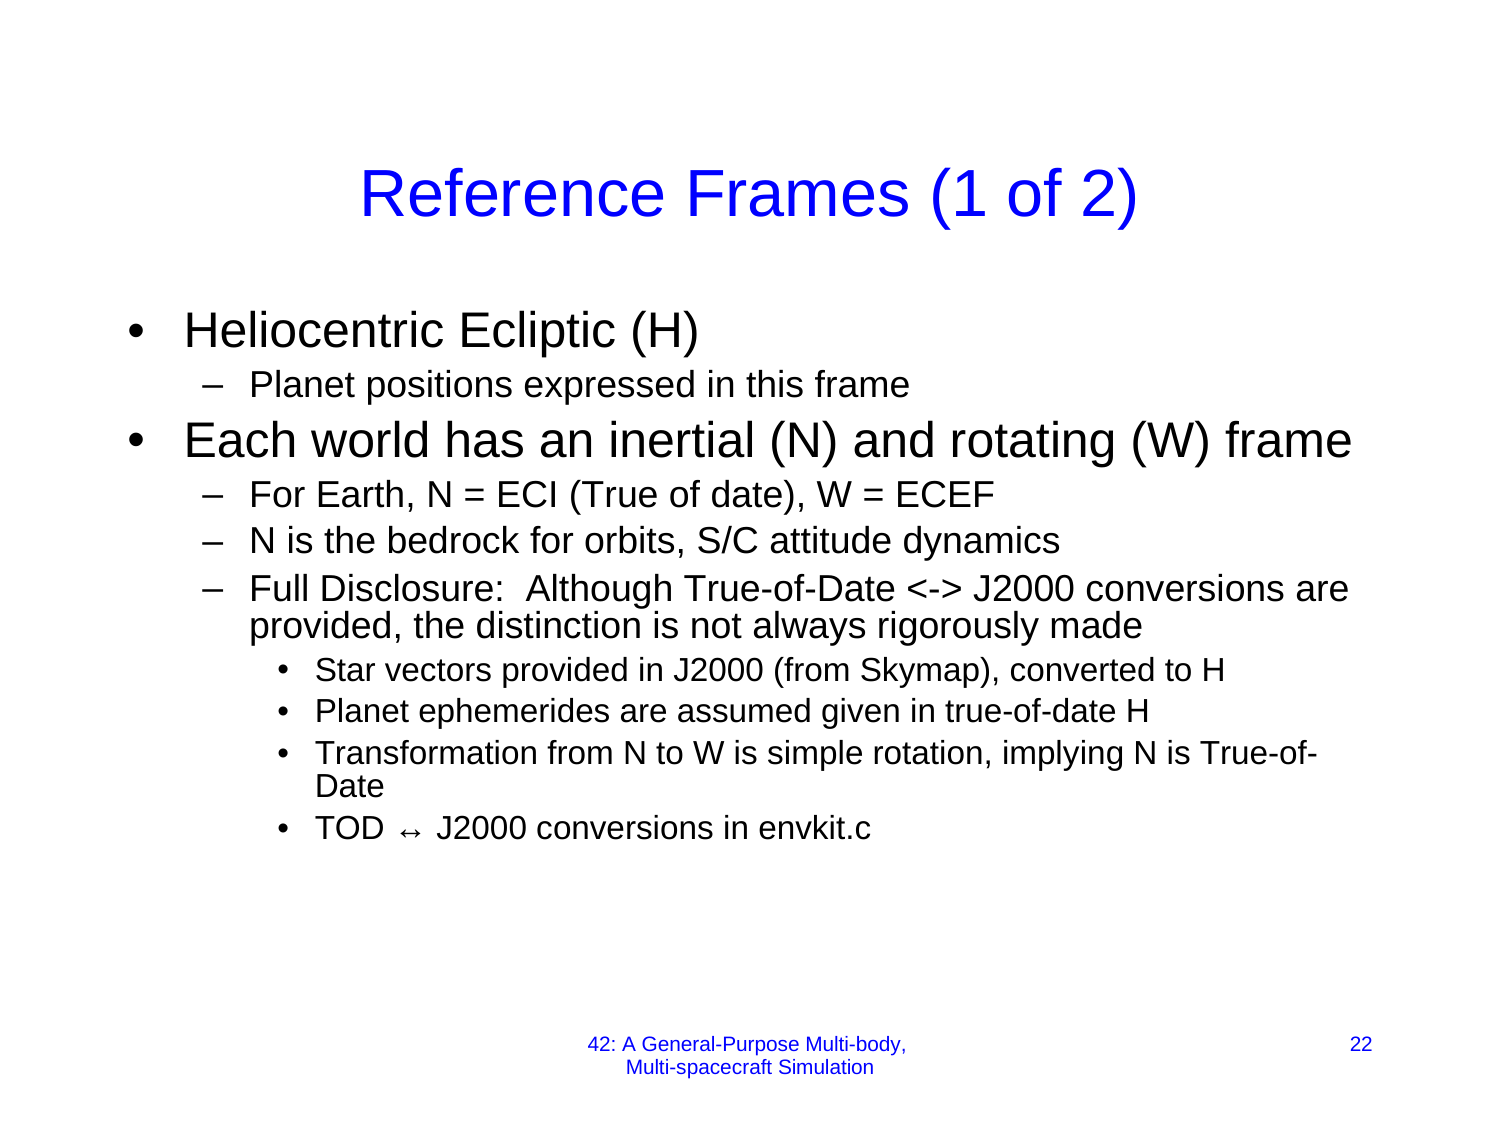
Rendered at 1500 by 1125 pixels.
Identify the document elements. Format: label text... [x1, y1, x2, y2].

title Reference Frames (1 of 2) [112, 99, 1388, 288]
list Heliocentric Ecliptic (H) Planet positions expressed in this frame Each world has an inertial (N) and rotating (W) frame For Earth, N = ECI (True of date), W = ECEF N is the bedrock for orbits, S/C attitude dynamics Full Disclosure: Although True-of-Date <-> J2000 conversions are provided, the distinction is not always rigorously made Star vectors provided in J2000 (from Skymap), converted to H Planet ephemerides are assumed given in true-of-date H Transformation from N to W is simple rotation, implying N is True-of-Date TOD ↔ J2000 conversions in envkit.c [112, 299, 1388, 976]
